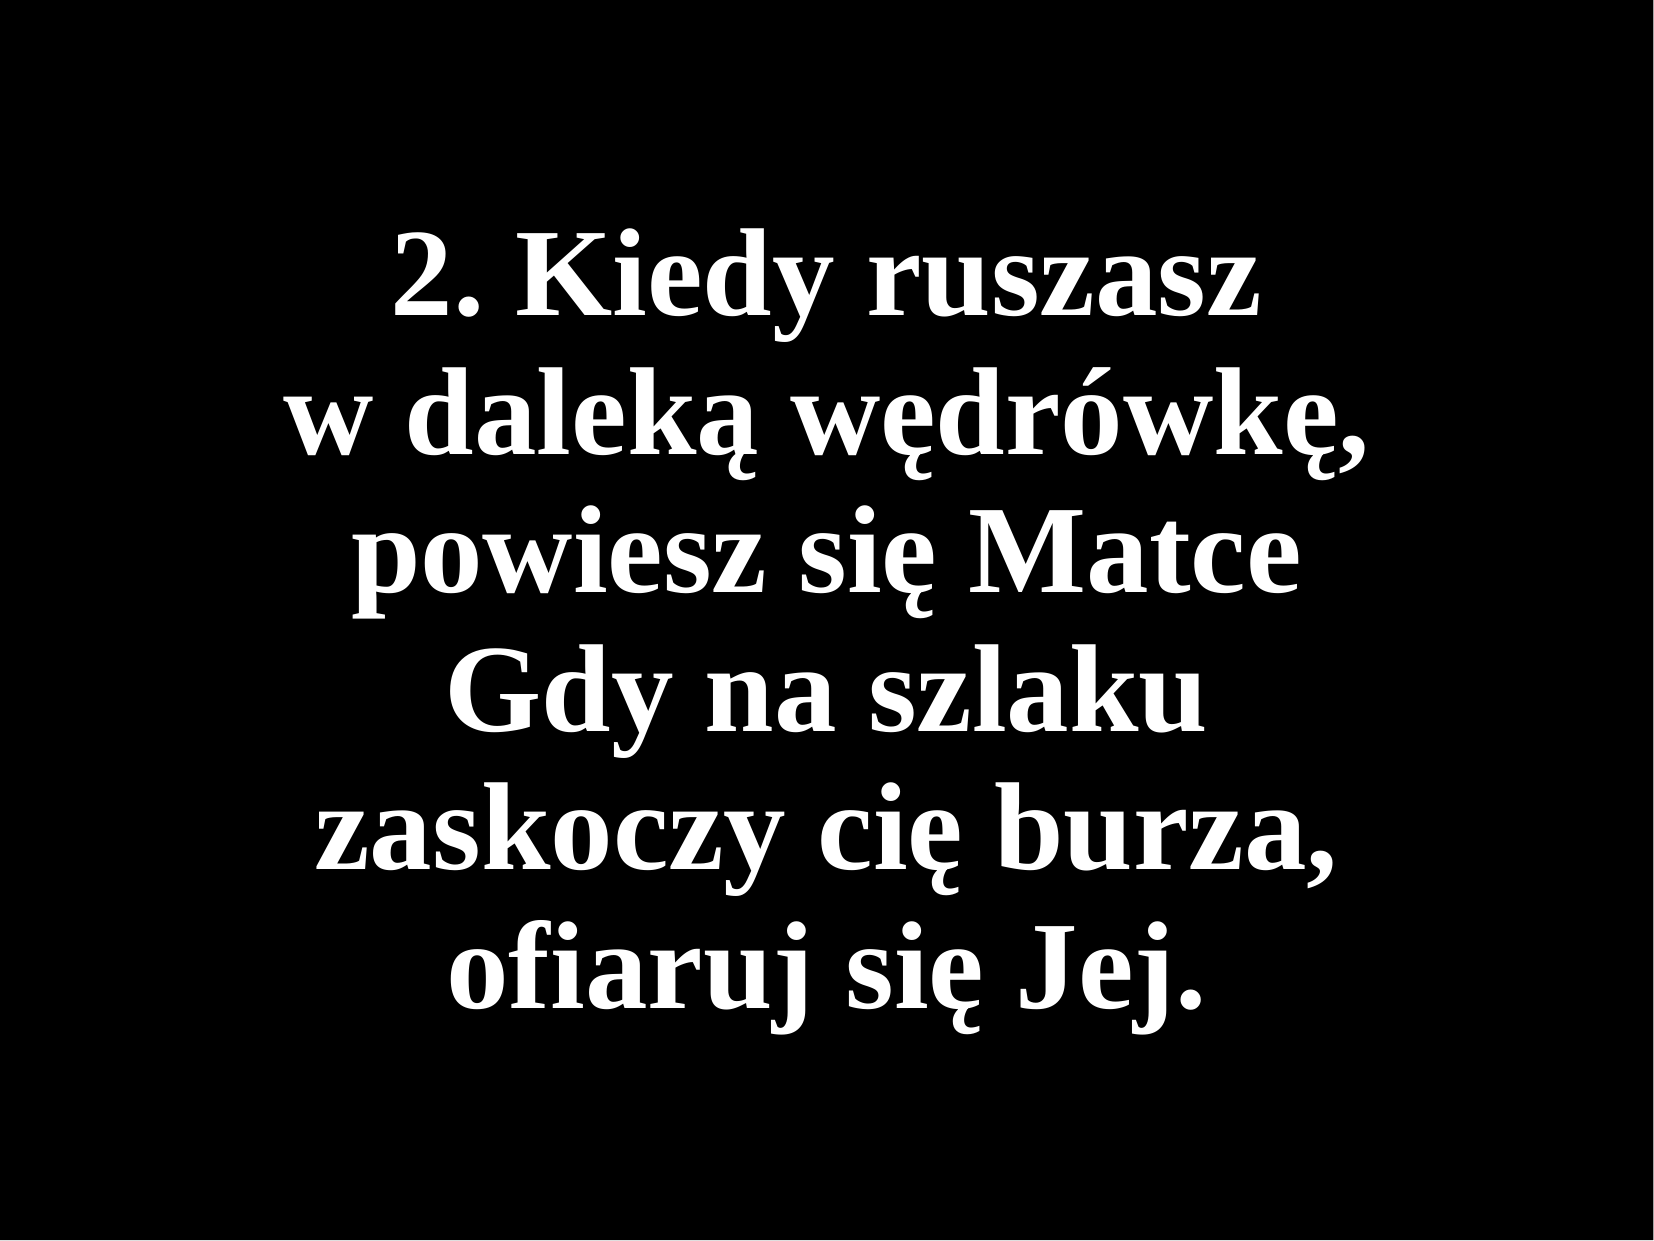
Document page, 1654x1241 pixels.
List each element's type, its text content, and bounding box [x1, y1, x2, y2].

title 2. Kiedy ruszasz w daleką wędrówkę, powiesz się Matce Gdy na szlaku zaskoczy cię burza, ofiaruj się Jej. [0, 0, 1654, 1241]
